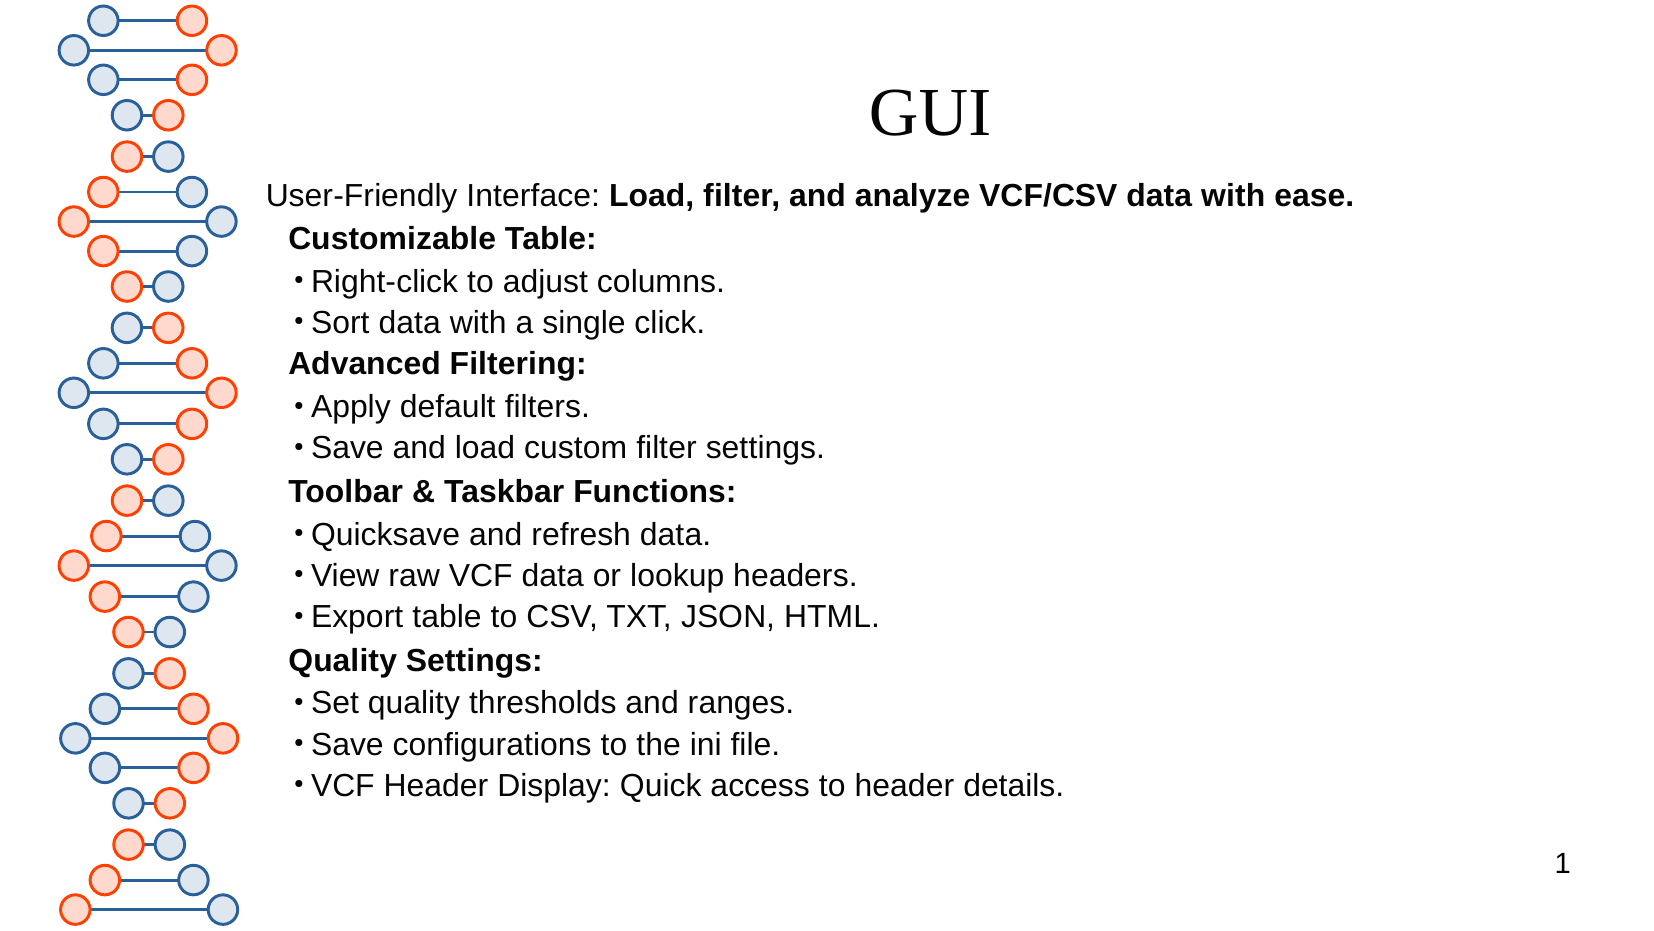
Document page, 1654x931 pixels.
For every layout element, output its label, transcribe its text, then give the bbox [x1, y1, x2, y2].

title GUI [265, 35, 1595, 177]
list User-Friendly Interface: Load, filter, and analyze VCF/CSV data with ease. Customizable Table: Right-click to adjust columns. Sort data with a single click. Advanced Filtering: Apply default filters. Save and load custom filter settings. Toolbar & Taskbar Functions: Quicksave and refresh data. View raw VCF data or lookup headers. Export table to CSV, TXT, JSON, HTML. Quality Settings: Set quality thresholds and ranges. Save configurations to the ini file. VCF Header Display: Quick access to header details. [265, 177, 1595, 857]
